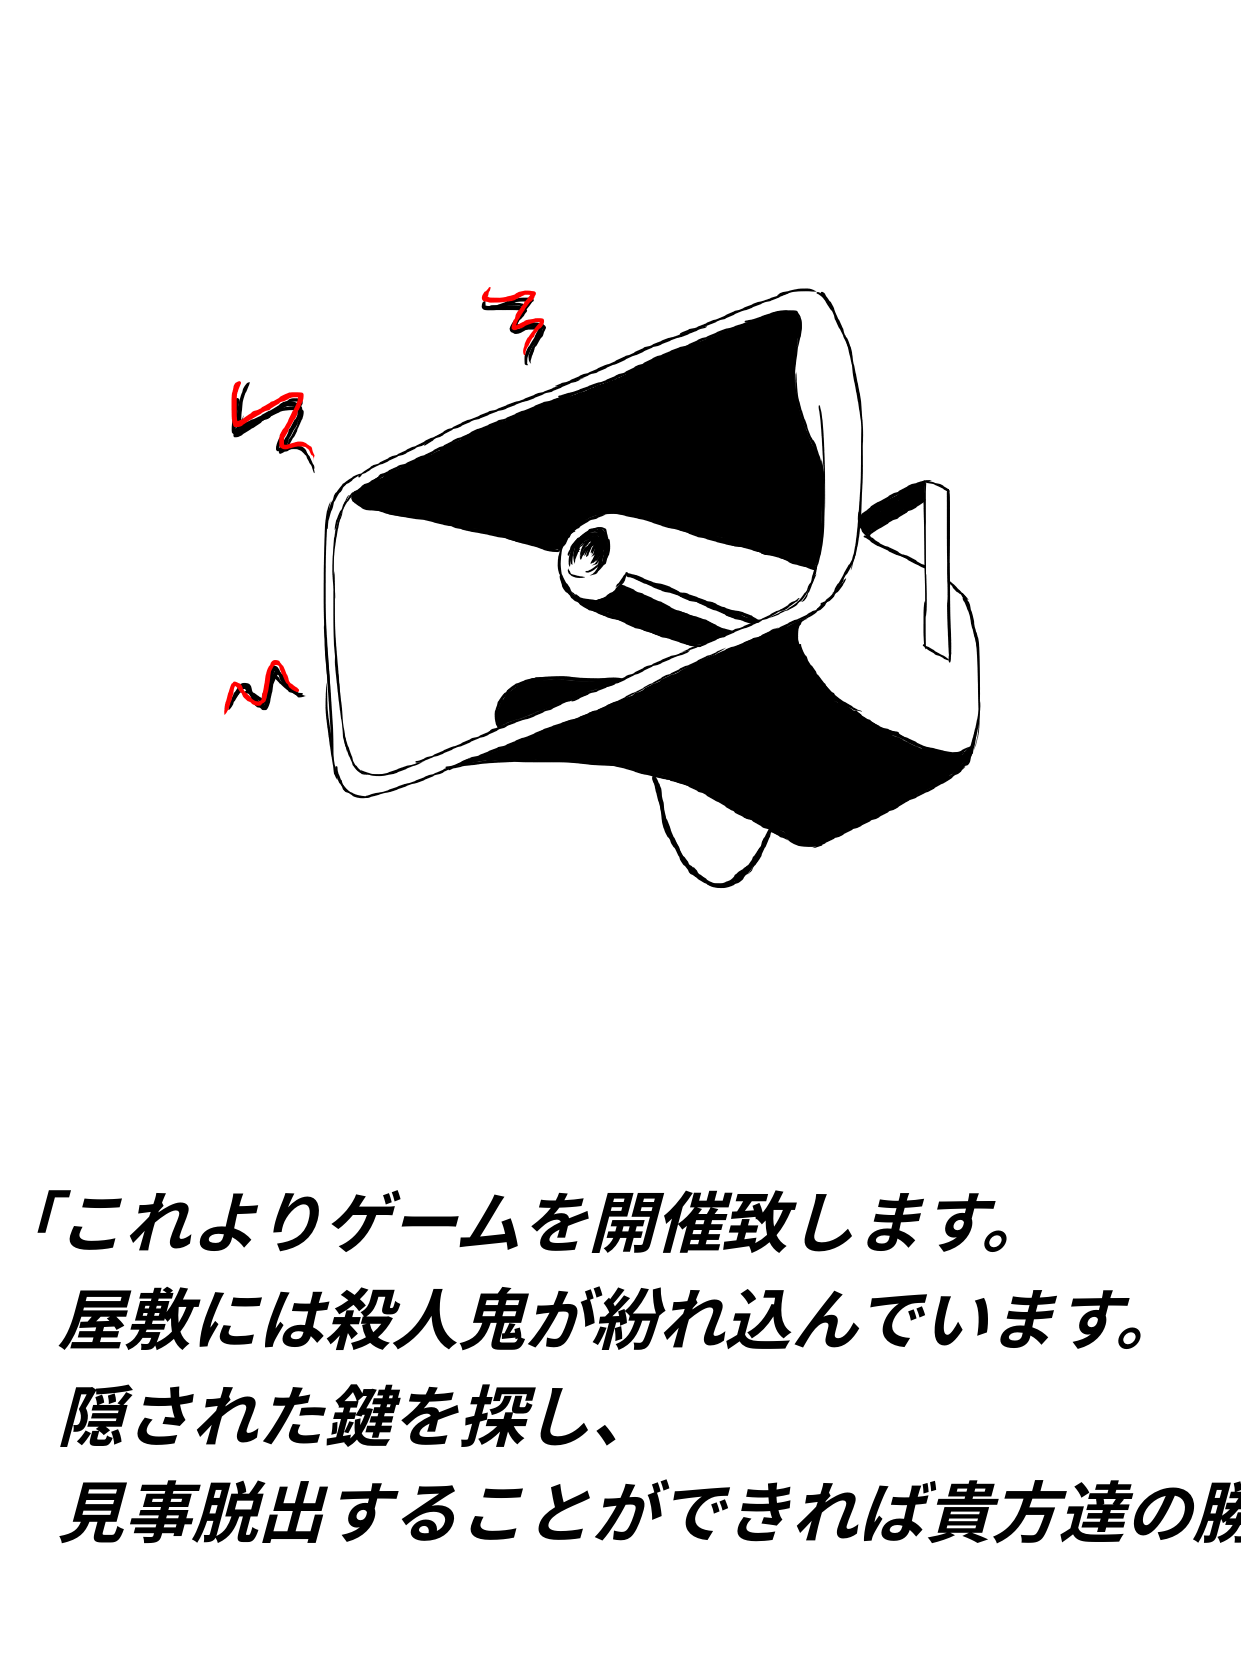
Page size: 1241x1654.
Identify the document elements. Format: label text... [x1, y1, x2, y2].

text_box 「これよりゲームを開催致します。 屋敷には殺人鬼が紛れ込んでいます。 隠された鍵を探し、 見事脱出することができれば貴方達の勝利です！」 [0, 1231, 1241, 1496]
picture [170, 119, 1071, 1021]
